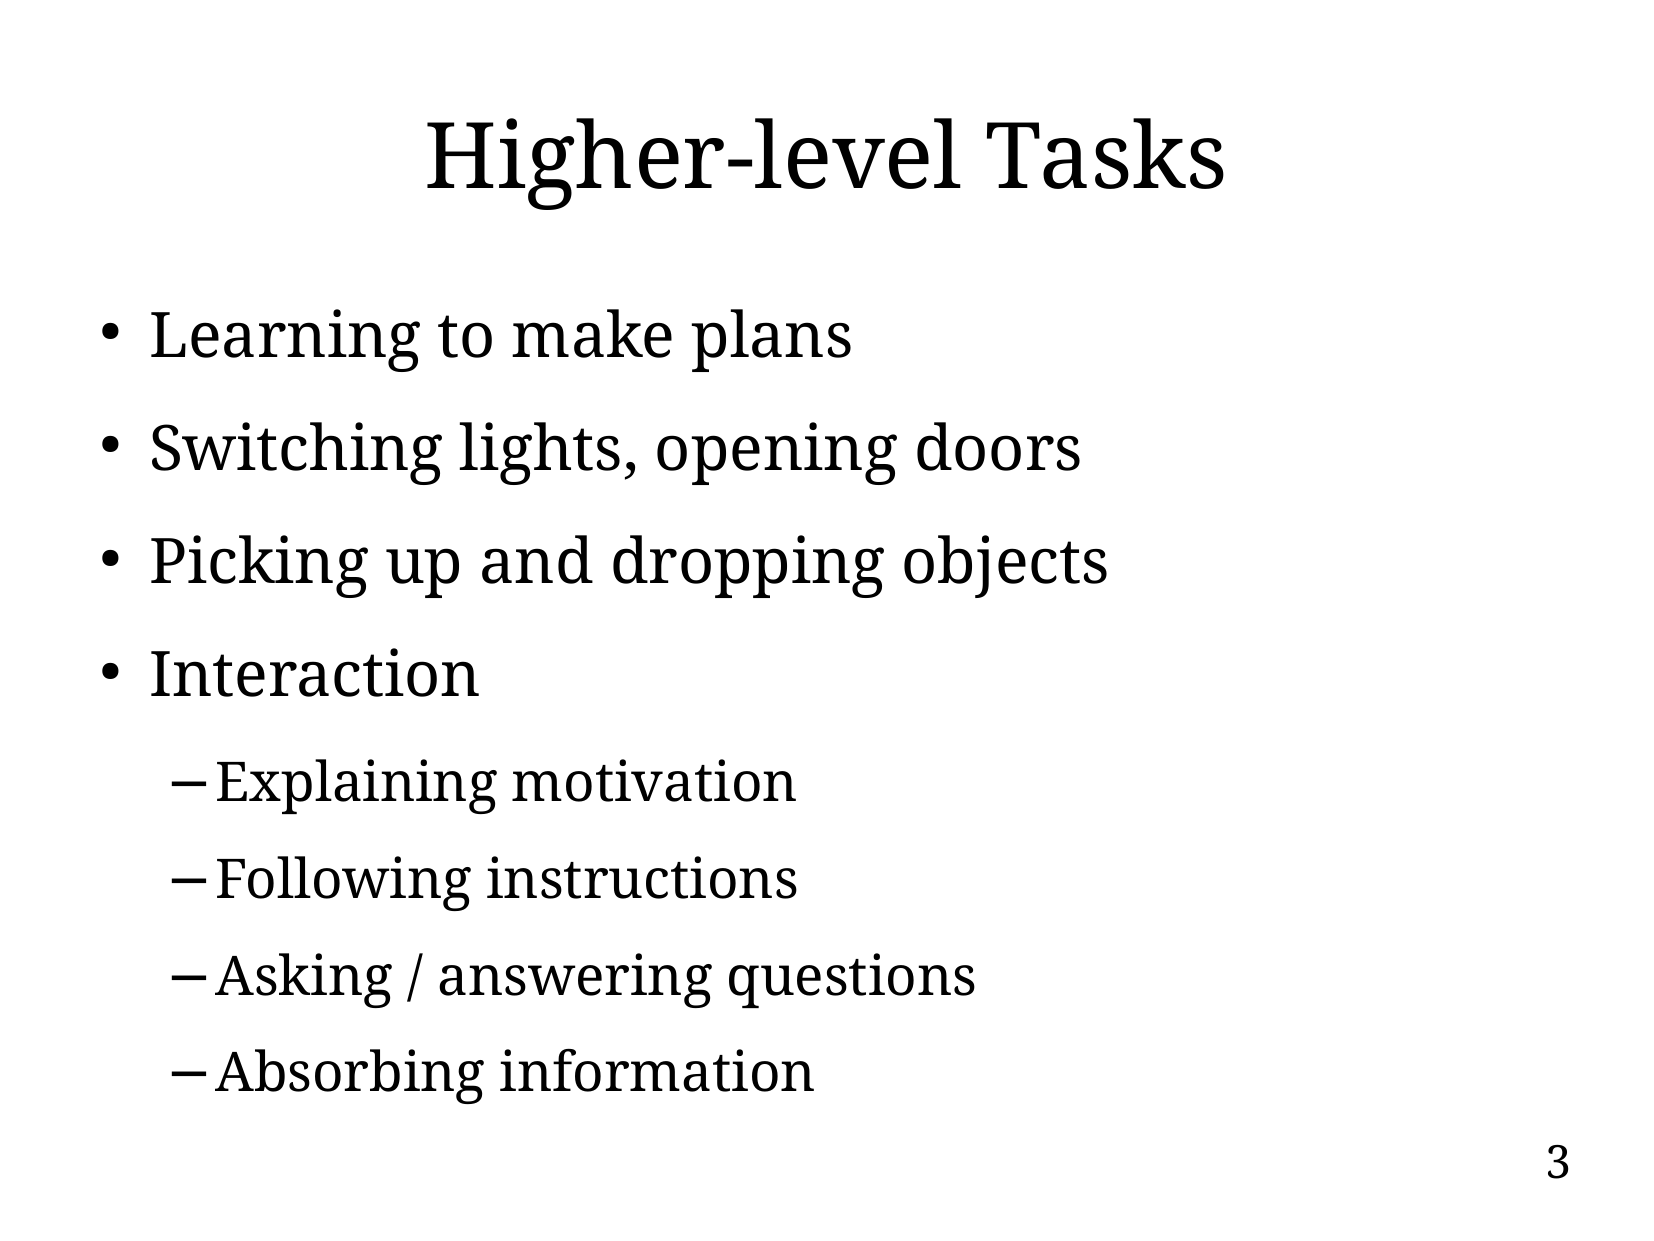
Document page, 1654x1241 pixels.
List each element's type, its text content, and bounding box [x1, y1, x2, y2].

list Learning to make plans Switching lights, opening doors Picking up and dropping objects Interaction Explaining motivation Following instructions Asking / answering questions Absorbing information [82, 290, 1571, 1109]
title Higher-level Tasks [82, 49, 1571, 257]
